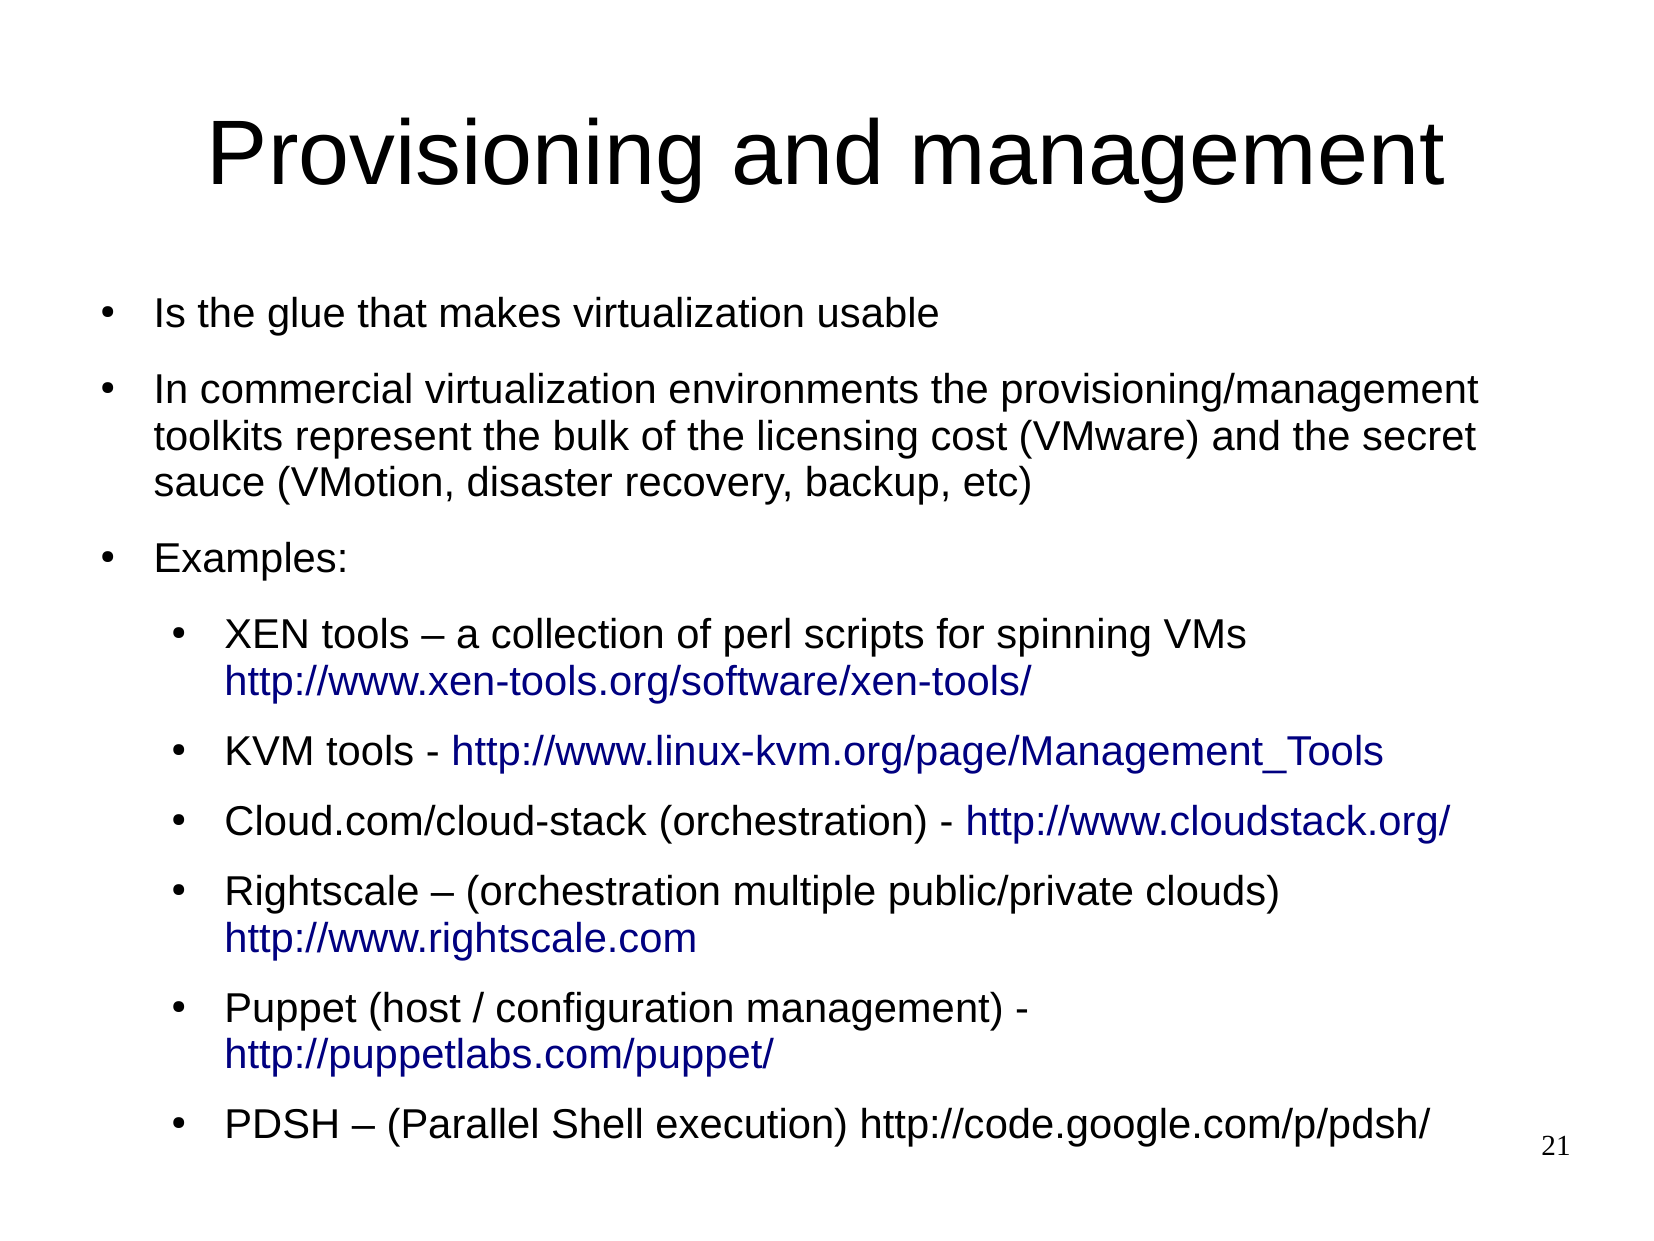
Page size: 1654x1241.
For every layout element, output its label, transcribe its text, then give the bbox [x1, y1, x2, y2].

list Is the glue that makes virtualization usable In commercial virtualization environments the provisioning/management toolkits represent the bulk of the licensing cost (VMware) and the secret sauce (VMotion, disaster recovery, backup, etc) Examples: XEN tools – a collection of perl scripts for spinning VMs http://www.xen-tools.org/software/xen-tools/ KVM tools - http://www.linux-kvm.org/page/Management_Tools Cloud.com/cloud-stack (orchestration) - http://www.cloudstack.org/ Rightscale – (orchestration multiple public/private clouds) http://www.rightscale.com Puppet (host / configuration management) - http://puppetlabs.com/puppet/ PDSH – (Parallel Shell execution) http://code.google.com/p/pdsh/ [82, 290, 1571, 1148]
title Provisioning and management [82, 49, 1571, 257]
